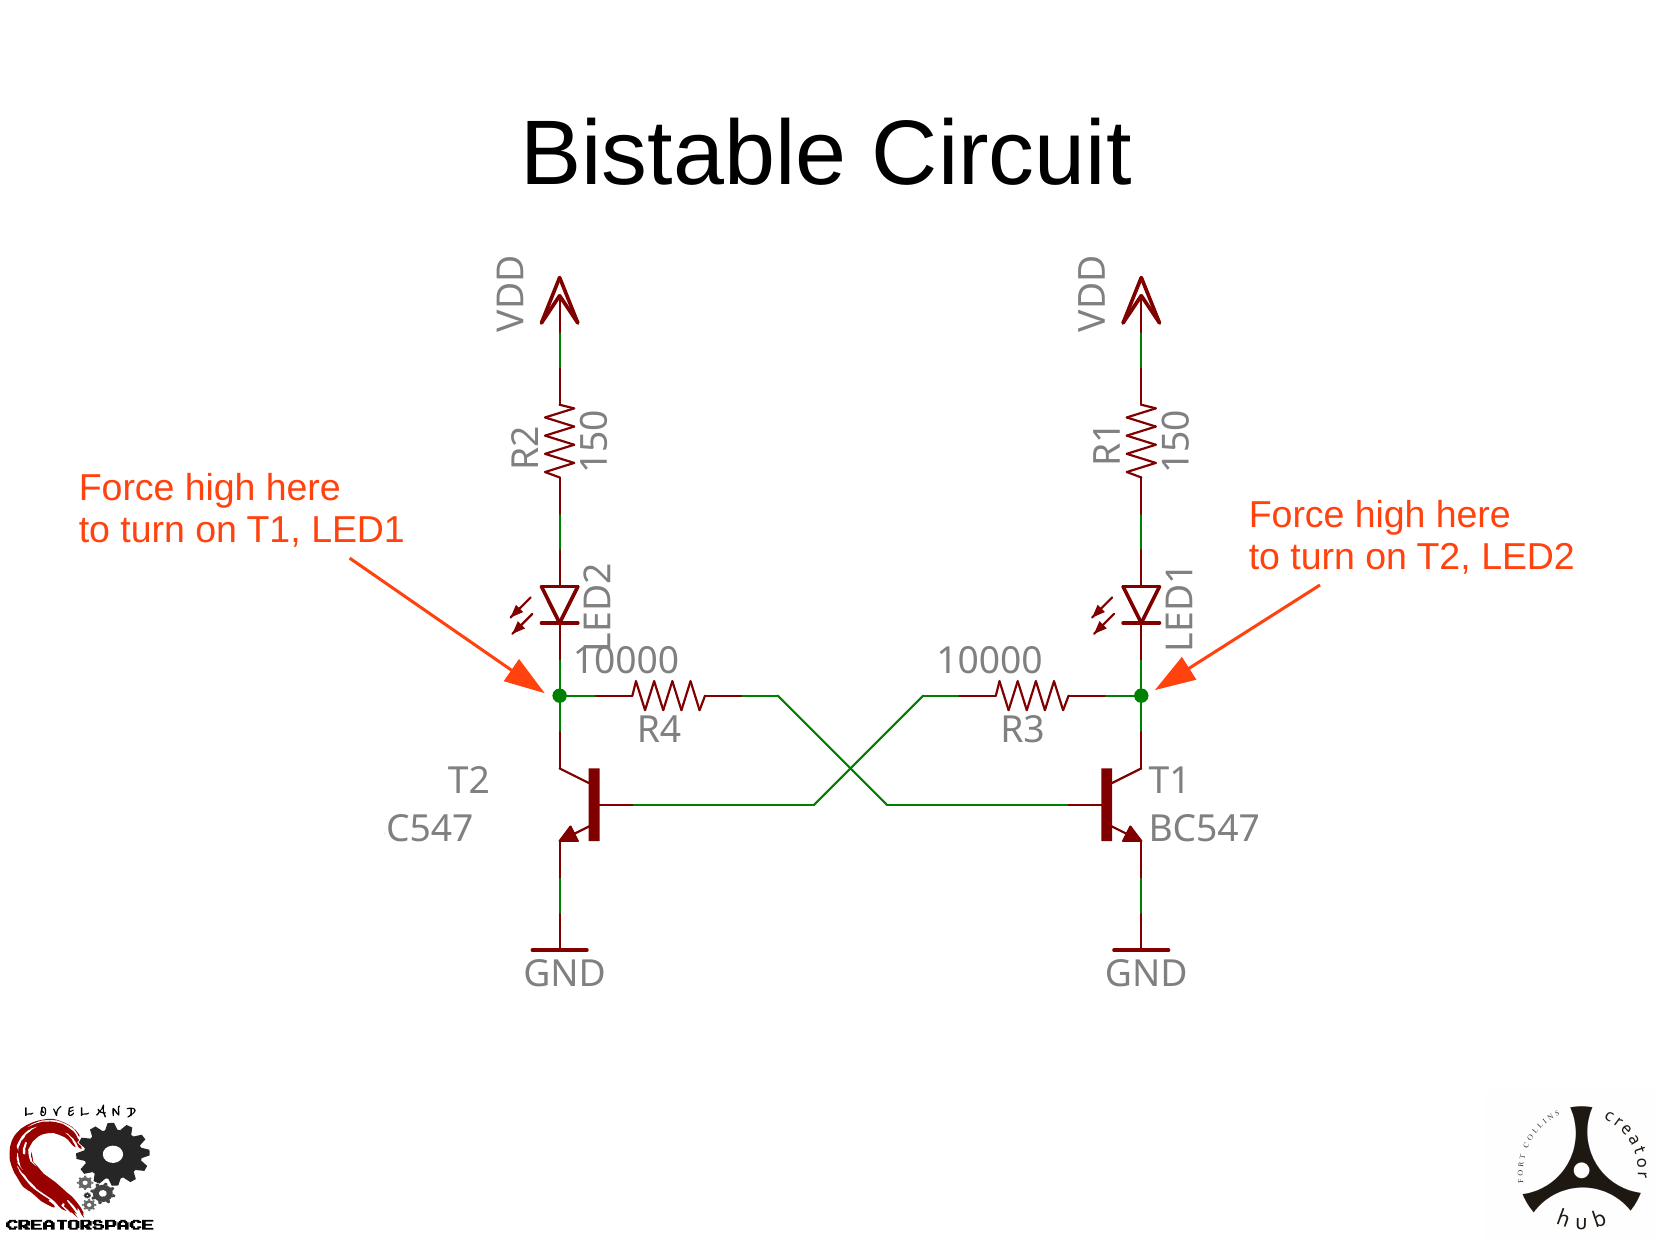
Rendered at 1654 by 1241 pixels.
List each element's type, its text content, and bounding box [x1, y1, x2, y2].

picture [1485, 1090, 1654, 1241]
text_box Force high here to turn on T2, LED2 [1234, 486, 1591, 586]
text_box Force high here to turn on T1, LED1 [64, 459, 421, 559]
picture [384, 245, 1270, 996]
title Bistable Circuit [82, 49, 1571, 257]
